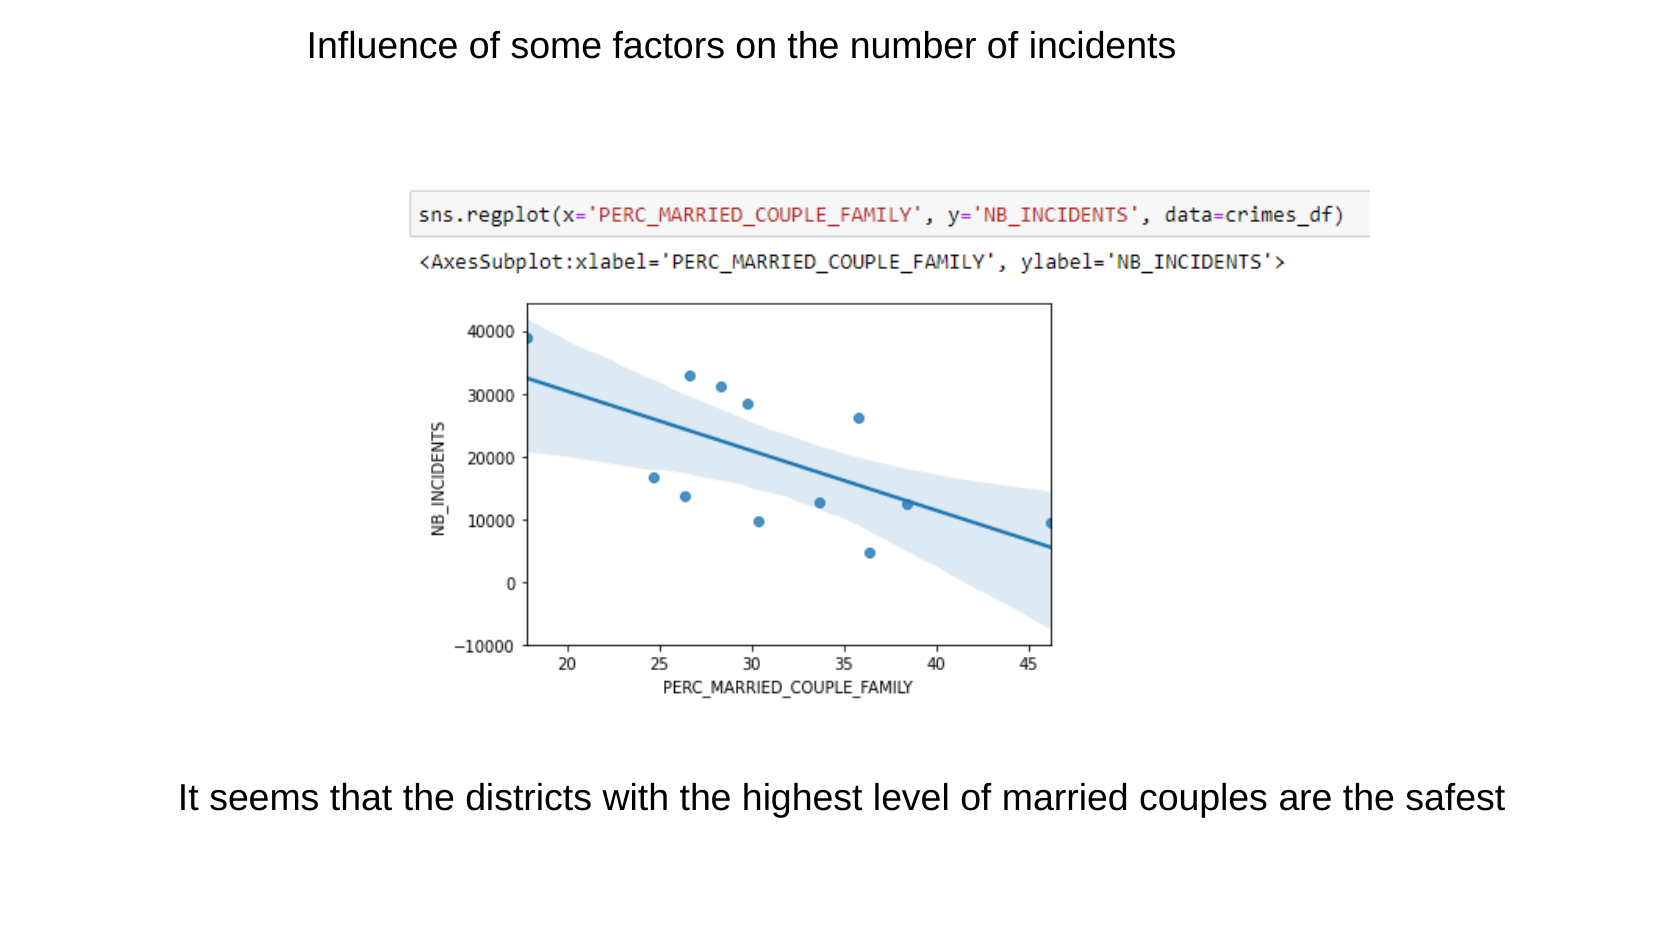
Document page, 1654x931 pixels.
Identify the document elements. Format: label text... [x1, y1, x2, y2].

text_box It seems that the districts with the highest level of married couples are the safest [163, 768, 1522, 826]
picture [405, 189, 1370, 714]
text_box Influence of some factors on the number of incidents [291, 17, 1382, 88]
